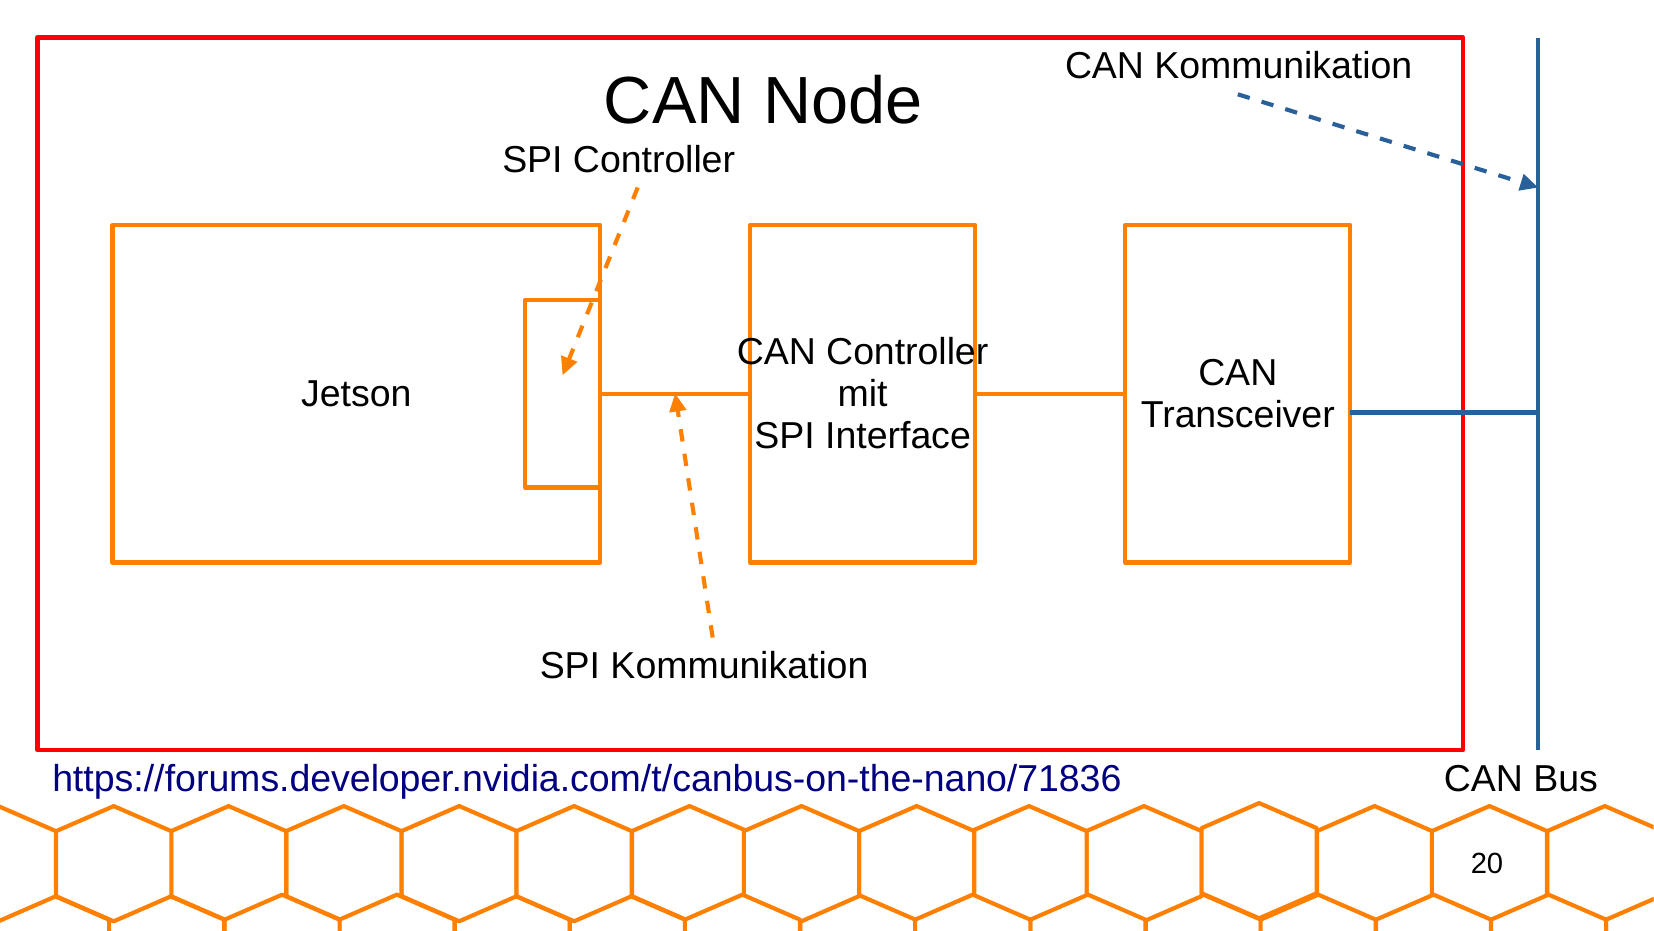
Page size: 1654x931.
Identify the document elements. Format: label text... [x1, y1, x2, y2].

text_box SPI Kommunikation [525, 637, 884, 695]
text_box CAN Kommunikation [1050, 37, 1428, 95]
text_box Jetson [112, 225, 601, 563]
text_box CAN Bus [1429, 750, 1613, 807]
text_box CAN Controller mit SPI Interface [750, 225, 976, 563]
text_box [741, 341, 750, 361]
text_box CAN Node [589, 55, 938, 146]
text_box SPI Controller [487, 130, 788, 188]
text_box CAN Transceiver [1125, 225, 1351, 563]
text_box [37, 37, 1463, 751]
text_box https://forums.developer.nvidia.com/t/canbus-on-the-nano/71836 [37, 750, 1137, 807]
